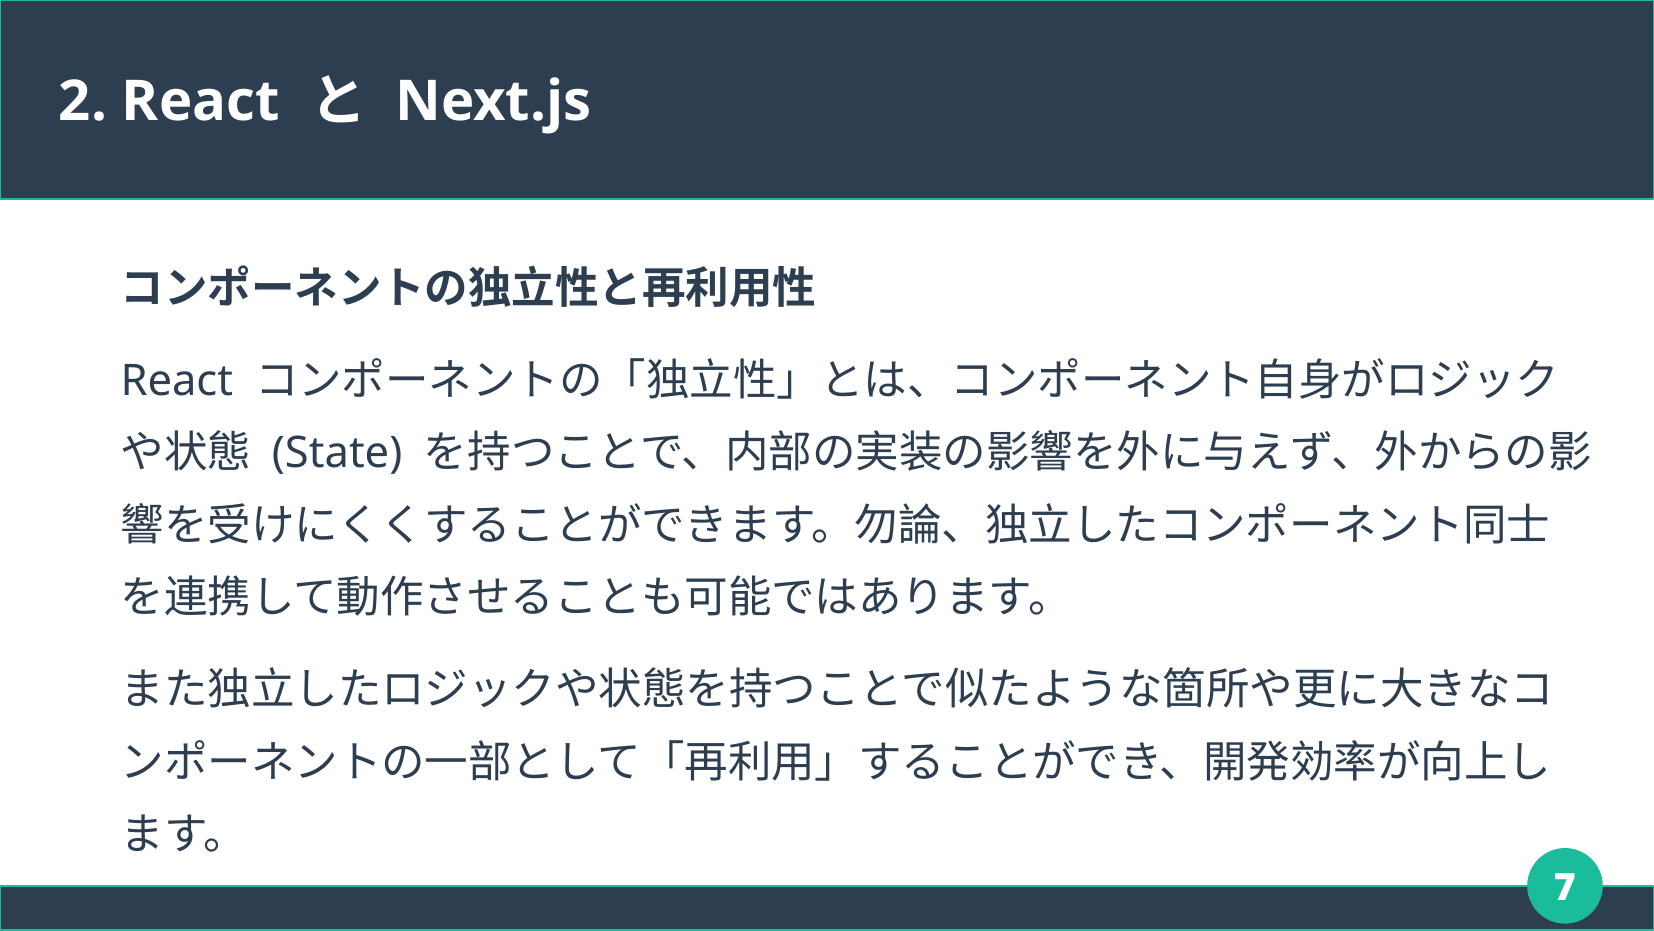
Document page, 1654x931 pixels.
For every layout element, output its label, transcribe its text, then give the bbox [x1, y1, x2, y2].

title 2. React と Next.js [59, 37, 1595, 156]
list コンポーネントの独立性と再利用性 React コンポーネントの「独立性」とは、コンポーネント自身がロジックや状態 (State) を持つことで、内部の実装の影響を外に与えず、外からの影響を受けにくくすることができます。勿論、独立したコンポーネント同士を連携して動作させることも可能ではあります。 また独立したロジックや状態を持つことで似たような箇所や更に大きなコンポーネントの一部として「再利用」することができ、開発効率が向上します。 [59, 243, 1595, 864]
